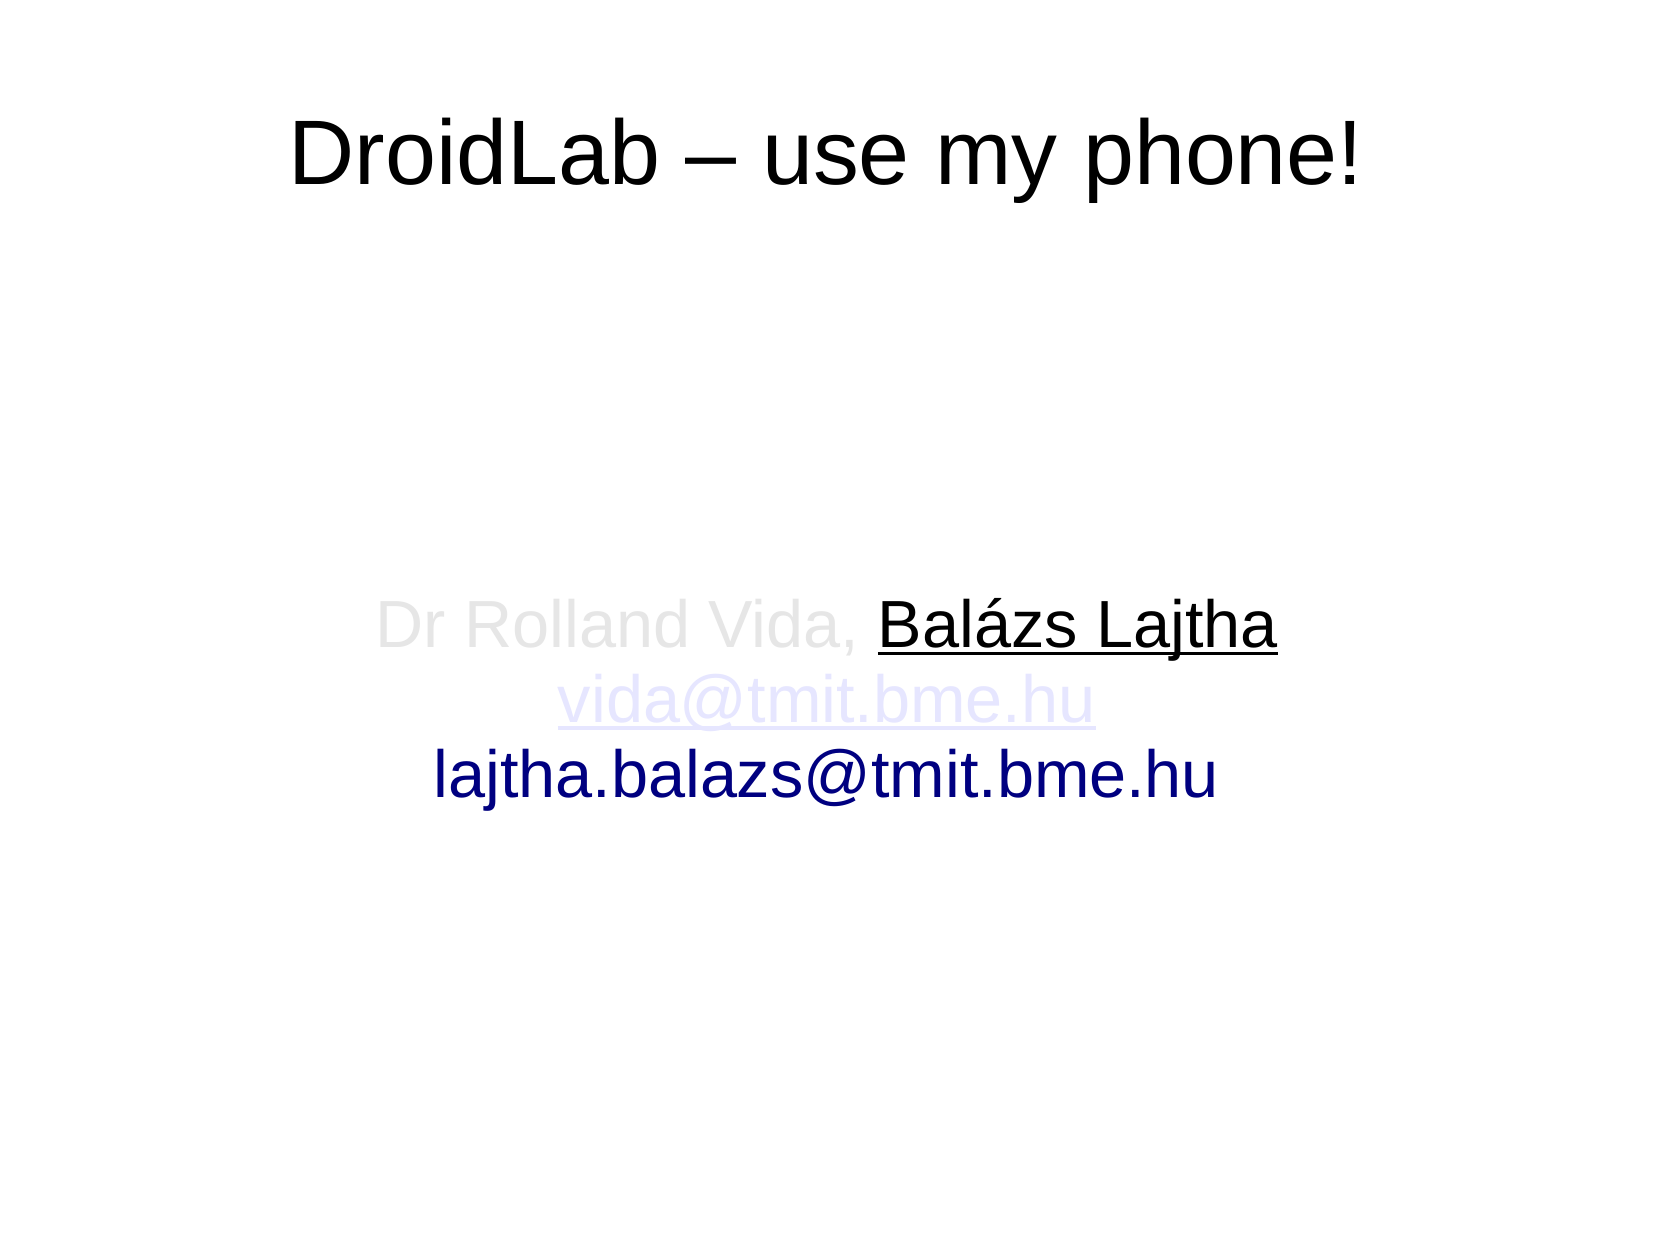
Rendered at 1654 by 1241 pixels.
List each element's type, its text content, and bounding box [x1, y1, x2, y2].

title DroidLab – use my phone! [82, 49, 1571, 257]
subtitle Dr Rolland Vida, Balázs Lajtha vida@tmit.bme.hu lajtha.balazs@tmit.bme.hu [82, 290, 1571, 1109]
